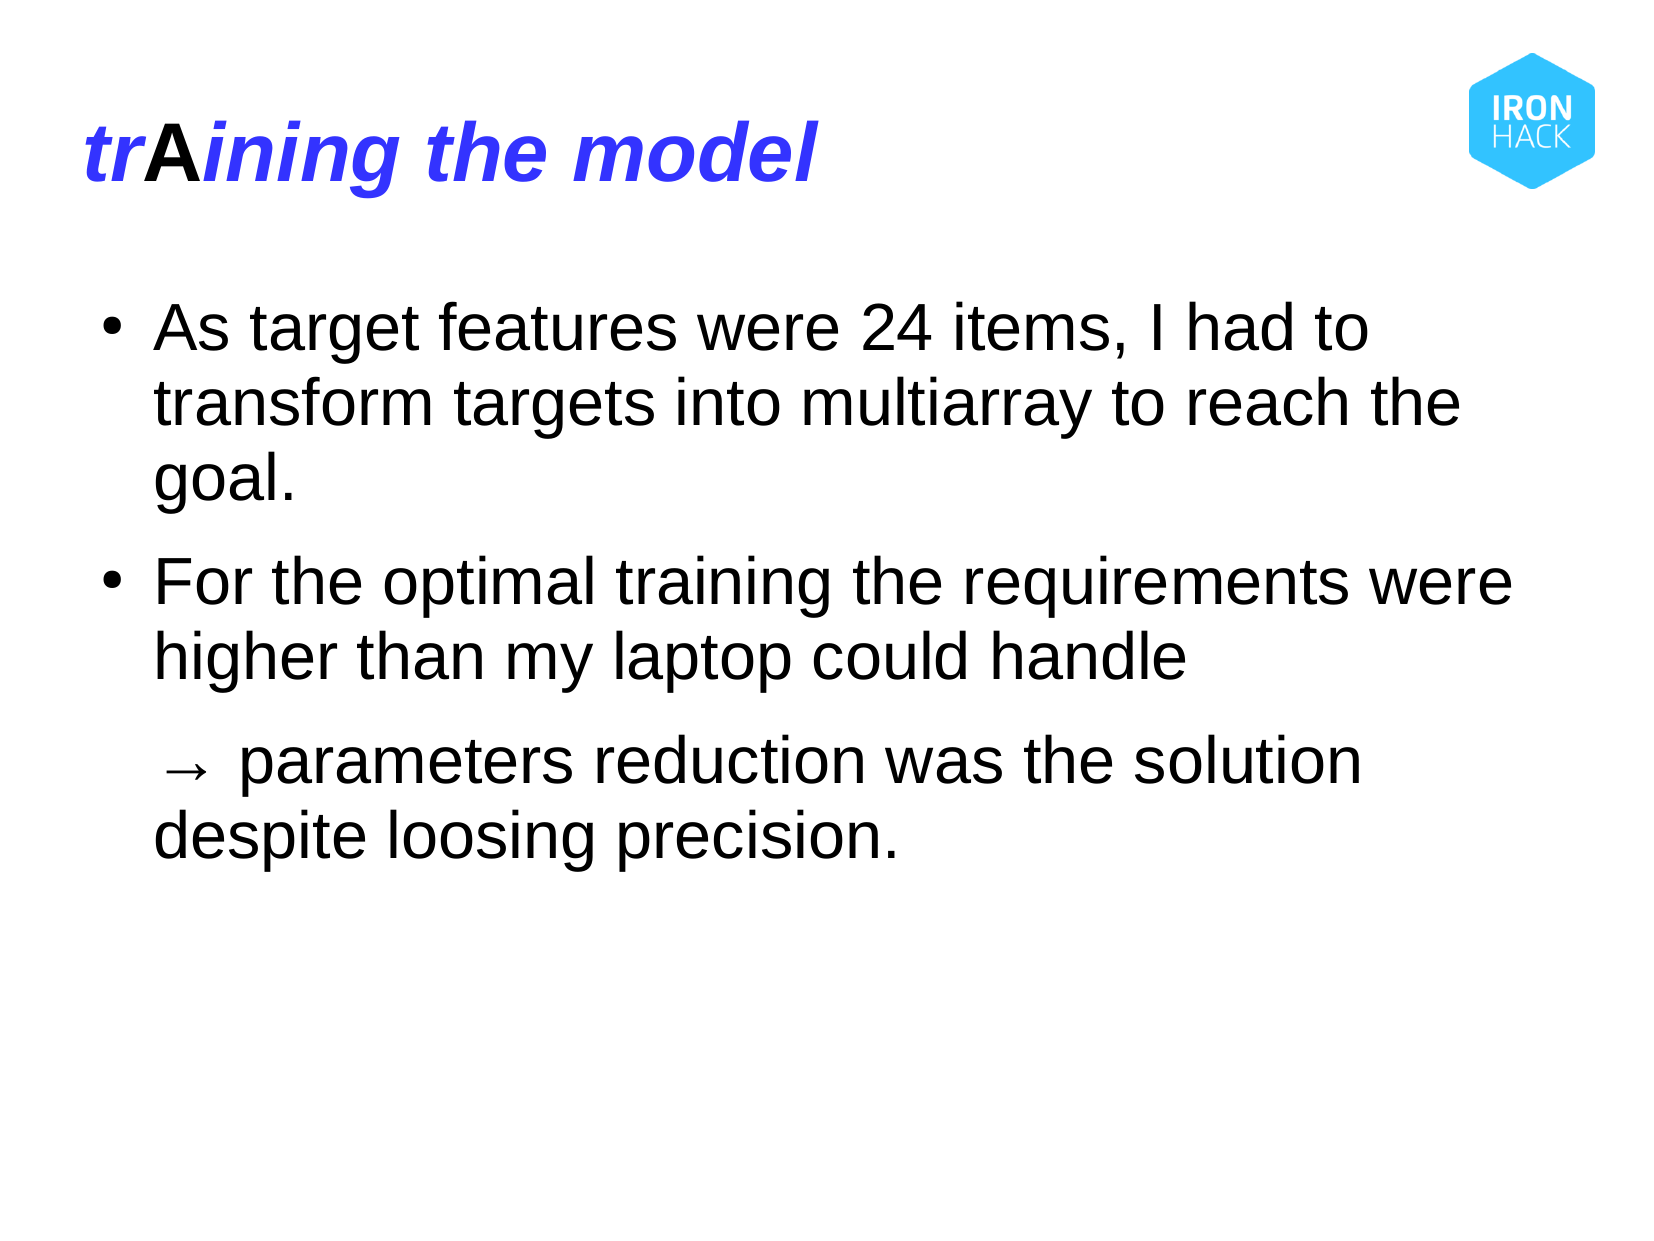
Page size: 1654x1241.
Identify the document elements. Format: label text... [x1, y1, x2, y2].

picture [1469, 53, 1595, 190]
list As target features were 24 items, I had to transform targets into multiarray to reach the goal. For the optimal training the requirements were higher than my laptop could handle → parameters reduction was the solution despite loosing precision. [82, 290, 1571, 1010]
title trAining the model [82, 49, 1571, 257]
